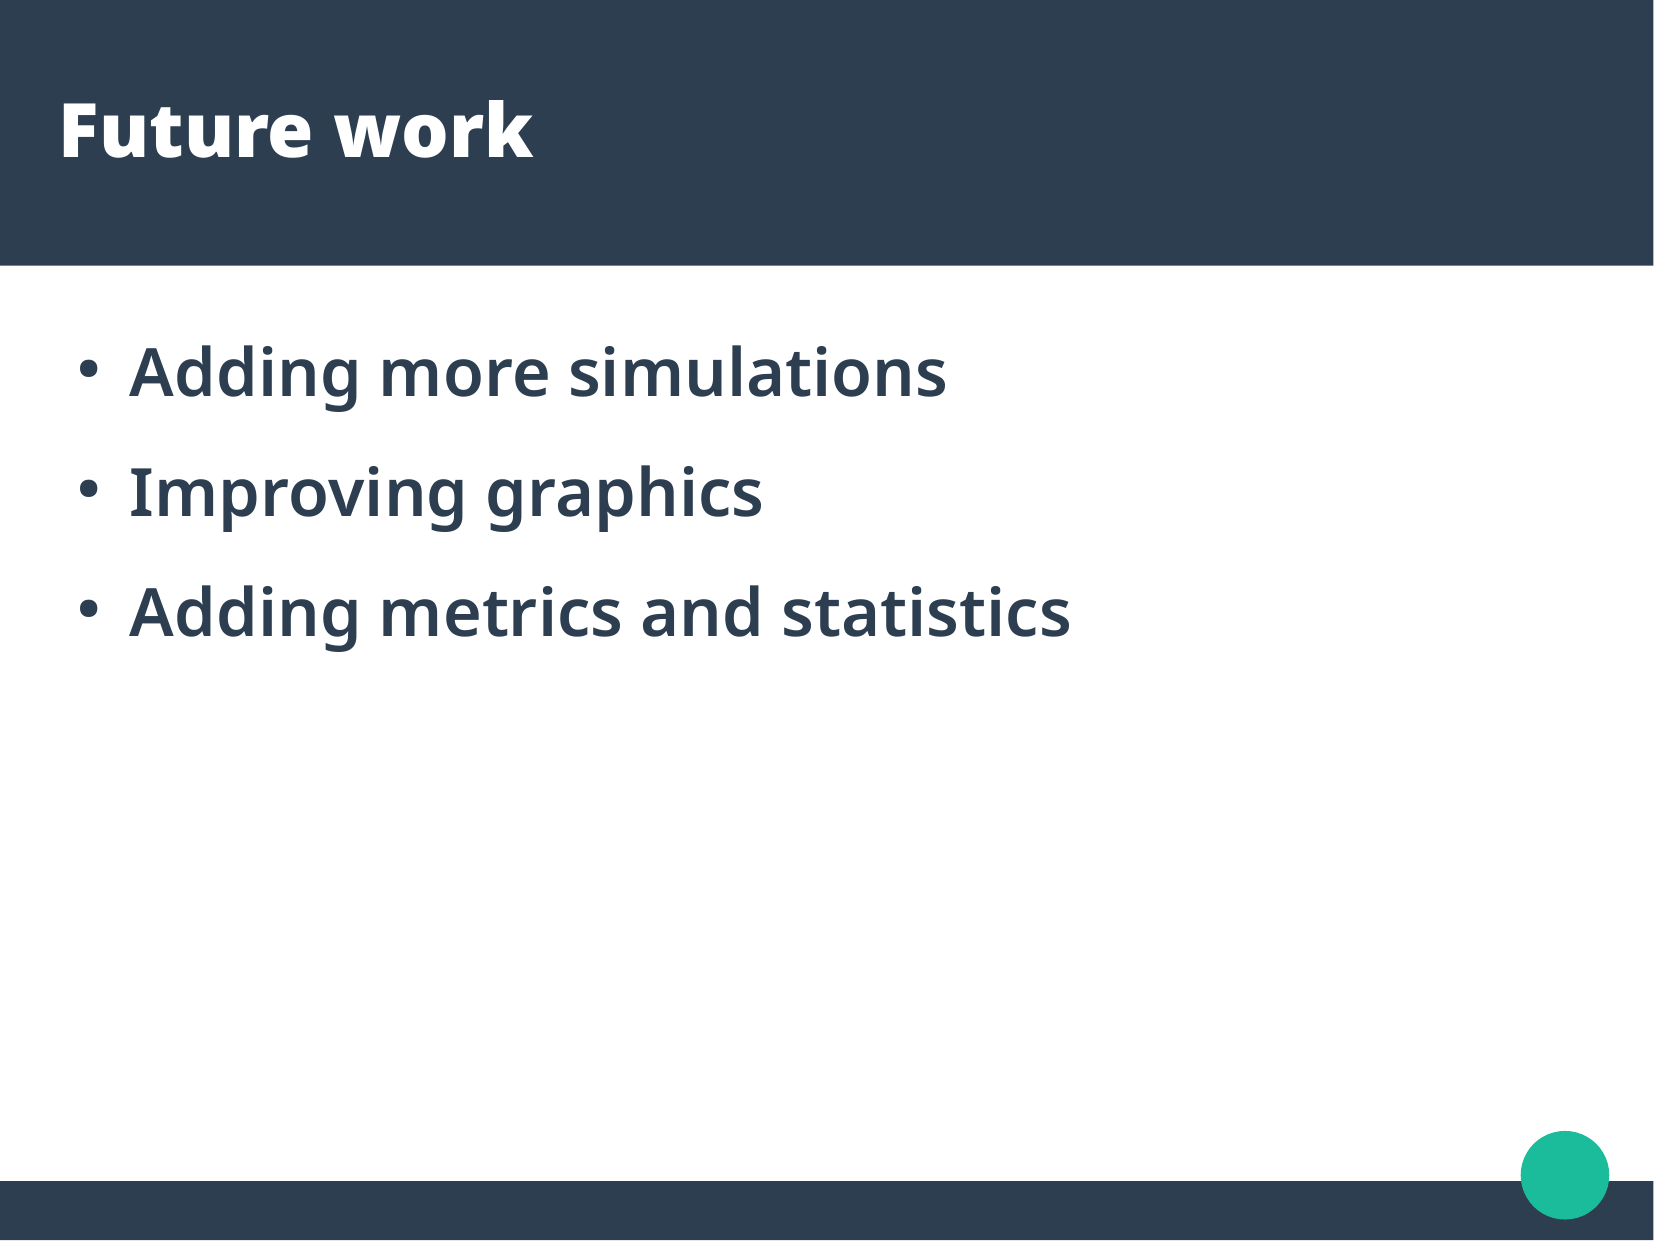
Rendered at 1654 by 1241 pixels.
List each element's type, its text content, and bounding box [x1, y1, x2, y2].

list Adding more simulations Improving graphics Adding metrics and statistics [59, 324, 1595, 1152]
title Future work [59, 49, 1595, 207]
